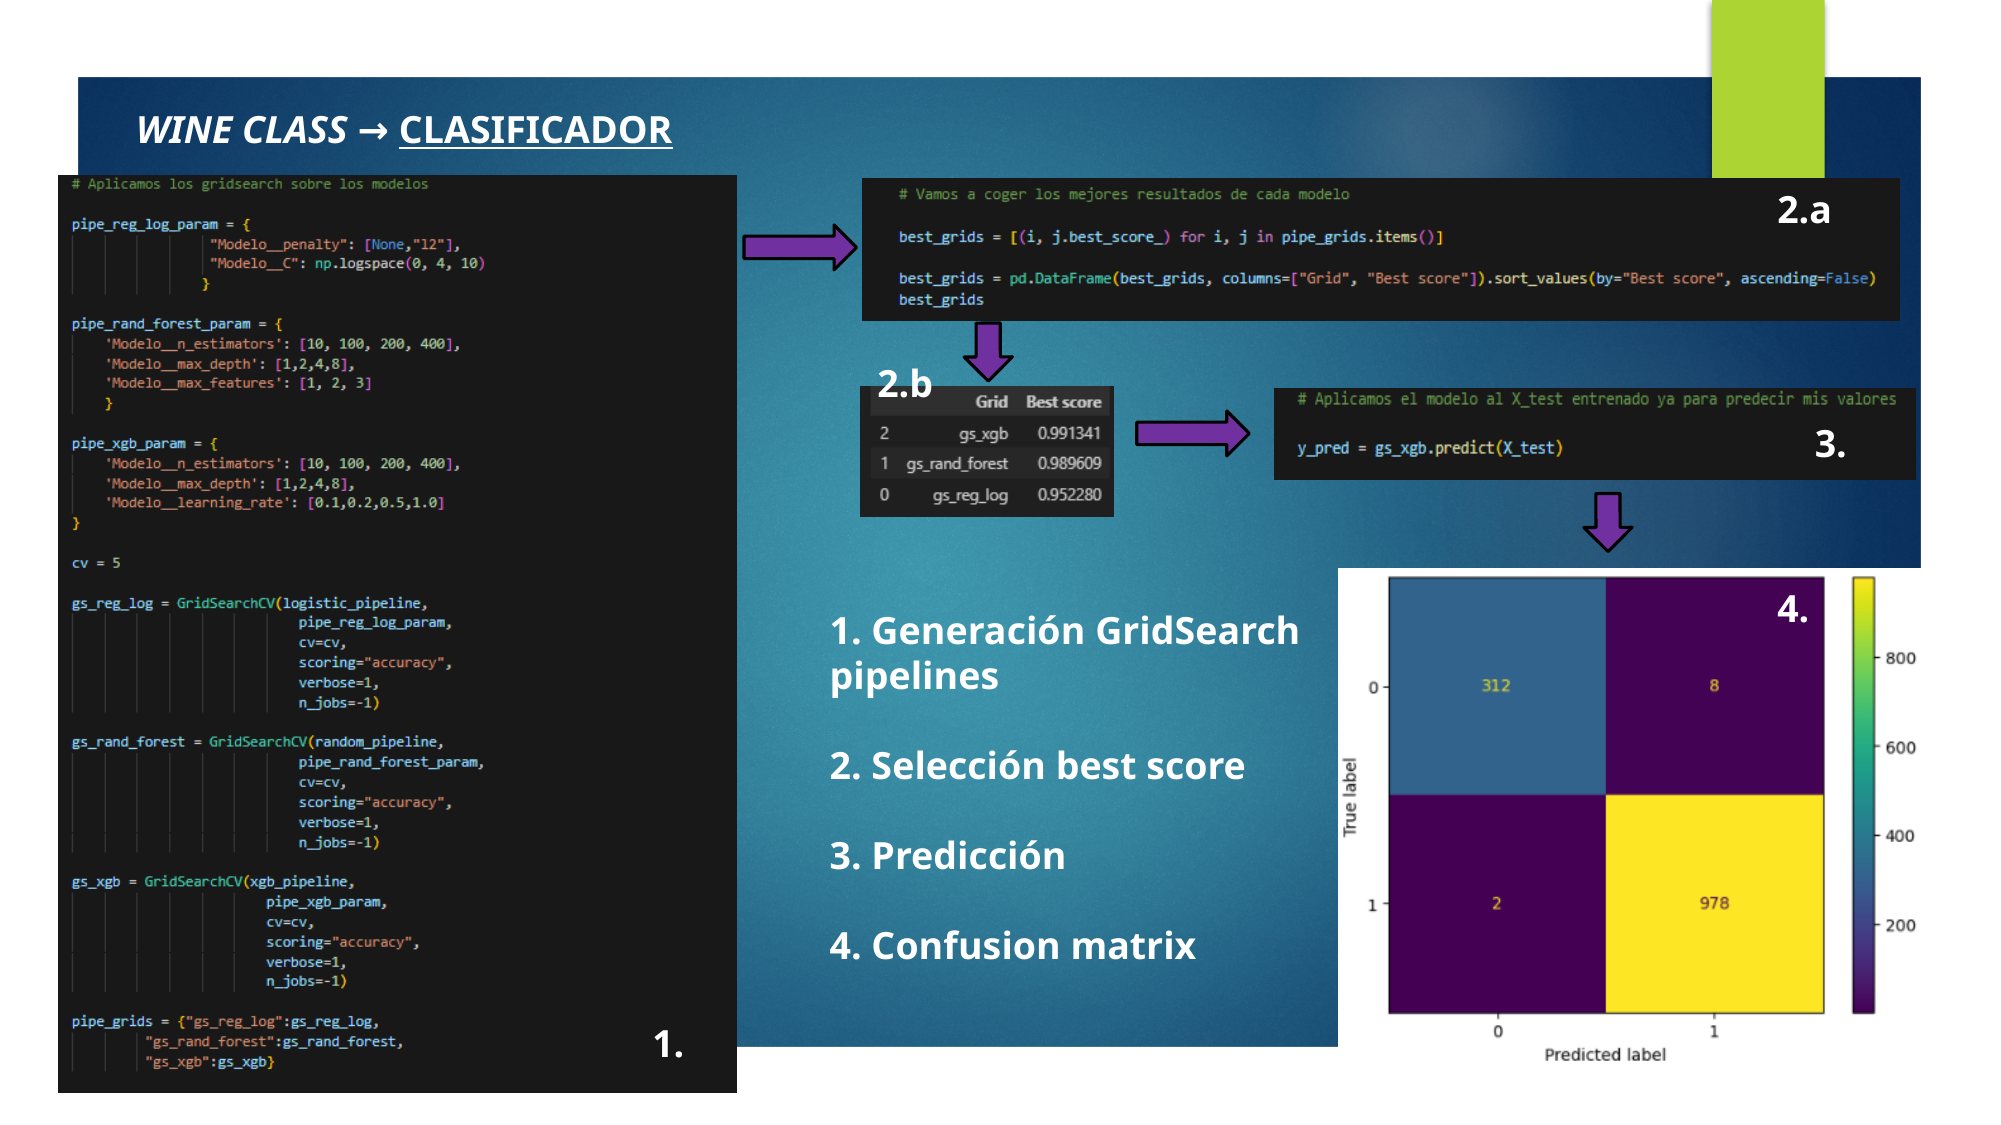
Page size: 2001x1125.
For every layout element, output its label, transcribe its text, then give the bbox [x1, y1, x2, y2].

text_box 3. [1800, 412, 1951, 473]
text_box [1136, 410, 1250, 456]
text_box 1. Generación GridSearch pipelines 2. Selección best score 3. Predicción 4. Confusion matrix [814, 599, 1350, 975]
text_box [976, 322, 1001, 352]
text_box 1. [637, 1012, 713, 1073]
text_box WINE CLASS → CLASIFICADOR [121, 98, 976, 159]
text_box [744, 224, 857, 270]
text_box 2.a [1762, 178, 1913, 239]
text_box [1583, 493, 1633, 552]
picture [58, 78, 1925, 1093]
text_box 4. [1762, 577, 1913, 638]
text_box 2.b [862, 352, 1013, 413]
